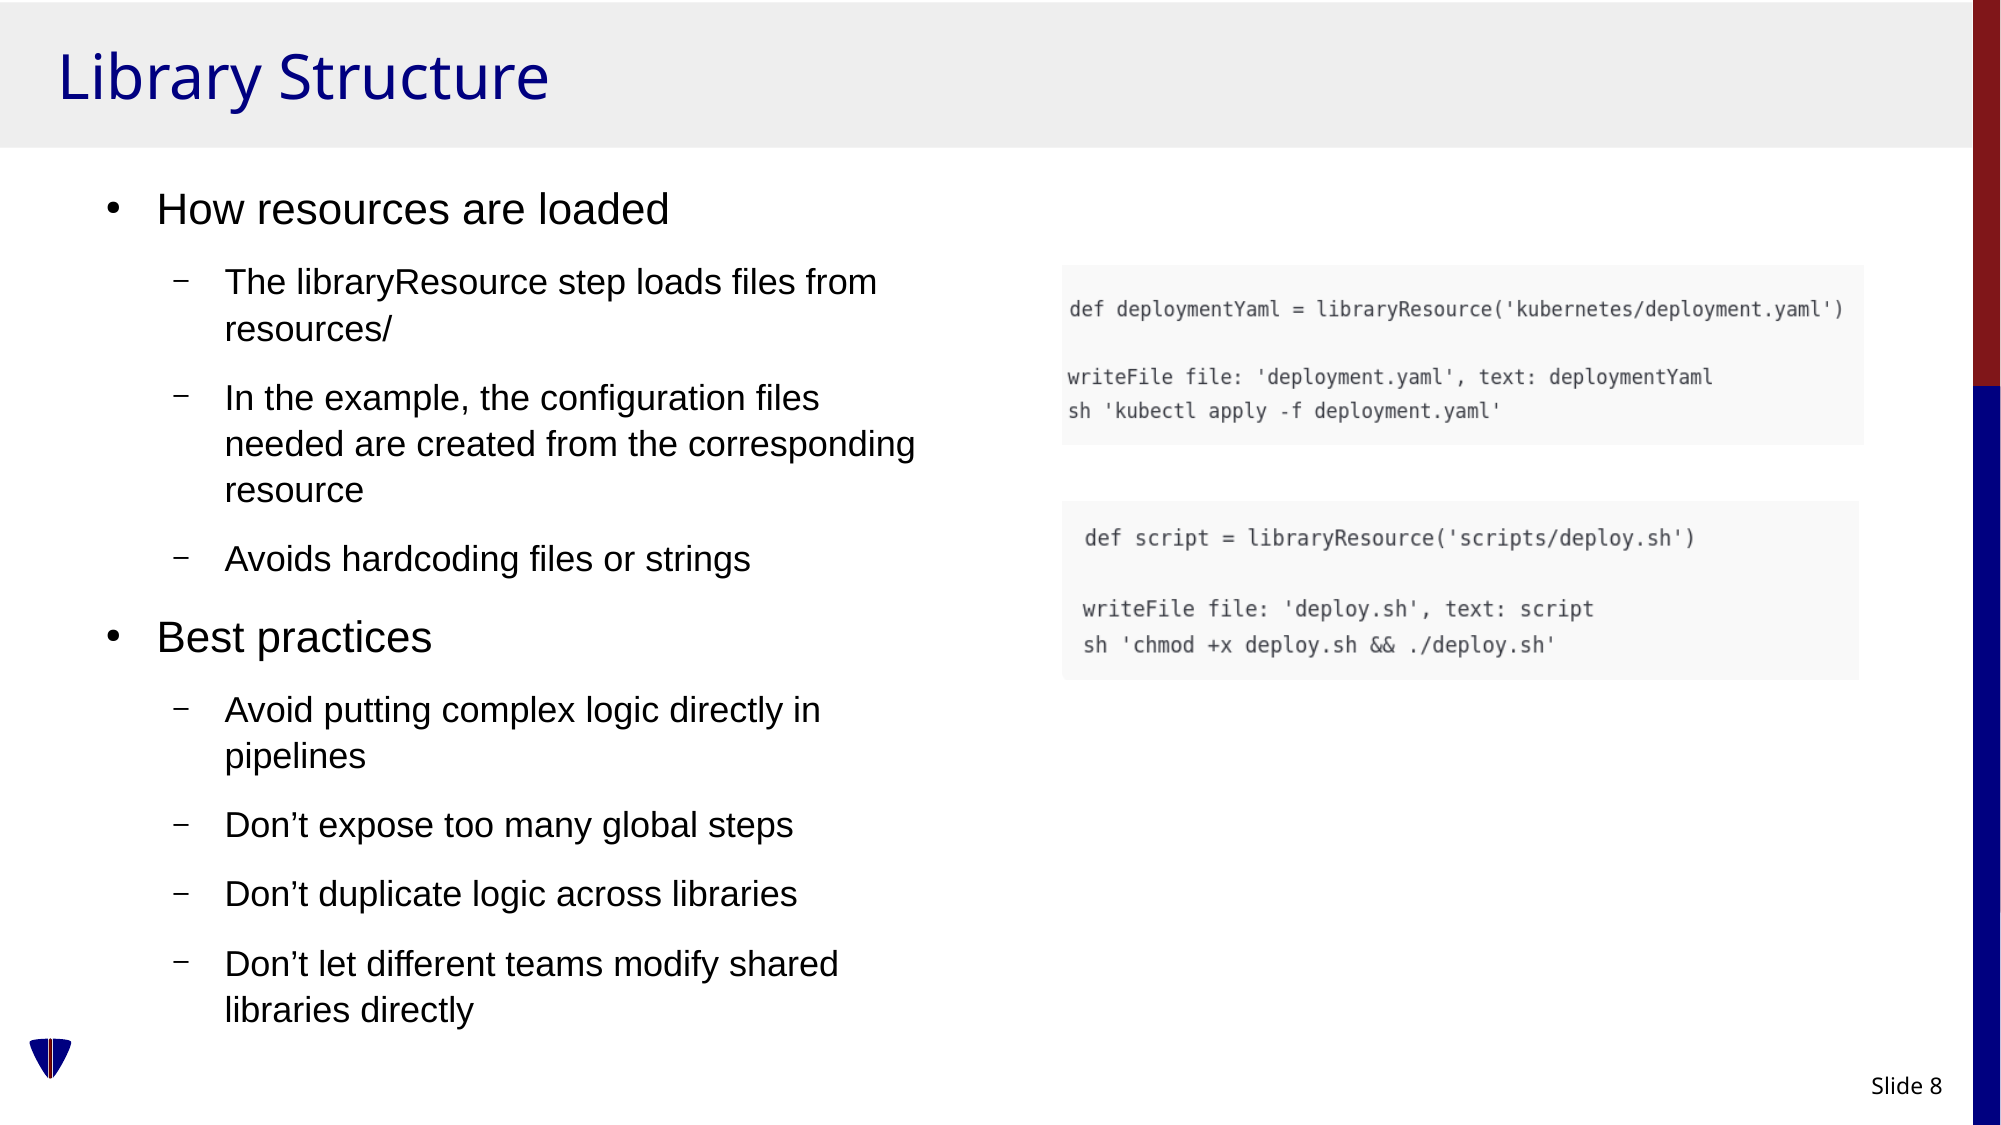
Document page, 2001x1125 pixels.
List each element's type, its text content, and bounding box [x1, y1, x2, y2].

title Library Structure [0, 2, 1973, 148]
picture [1062, 265, 1864, 445]
picture [1062, 501, 1859, 680]
list How resources are loaded The libraryResource step loads files from resources/ In the example, the configuration files needed are created from the corresponding resource Avoids hardcoding files or strings Best practices Avoid putting complex logic directly in pipelines Don’t expose too many global steps Don’t duplicate logic across libraries Don’t let different teams modify shared libraries directly [88, 177, 945, 1034]
